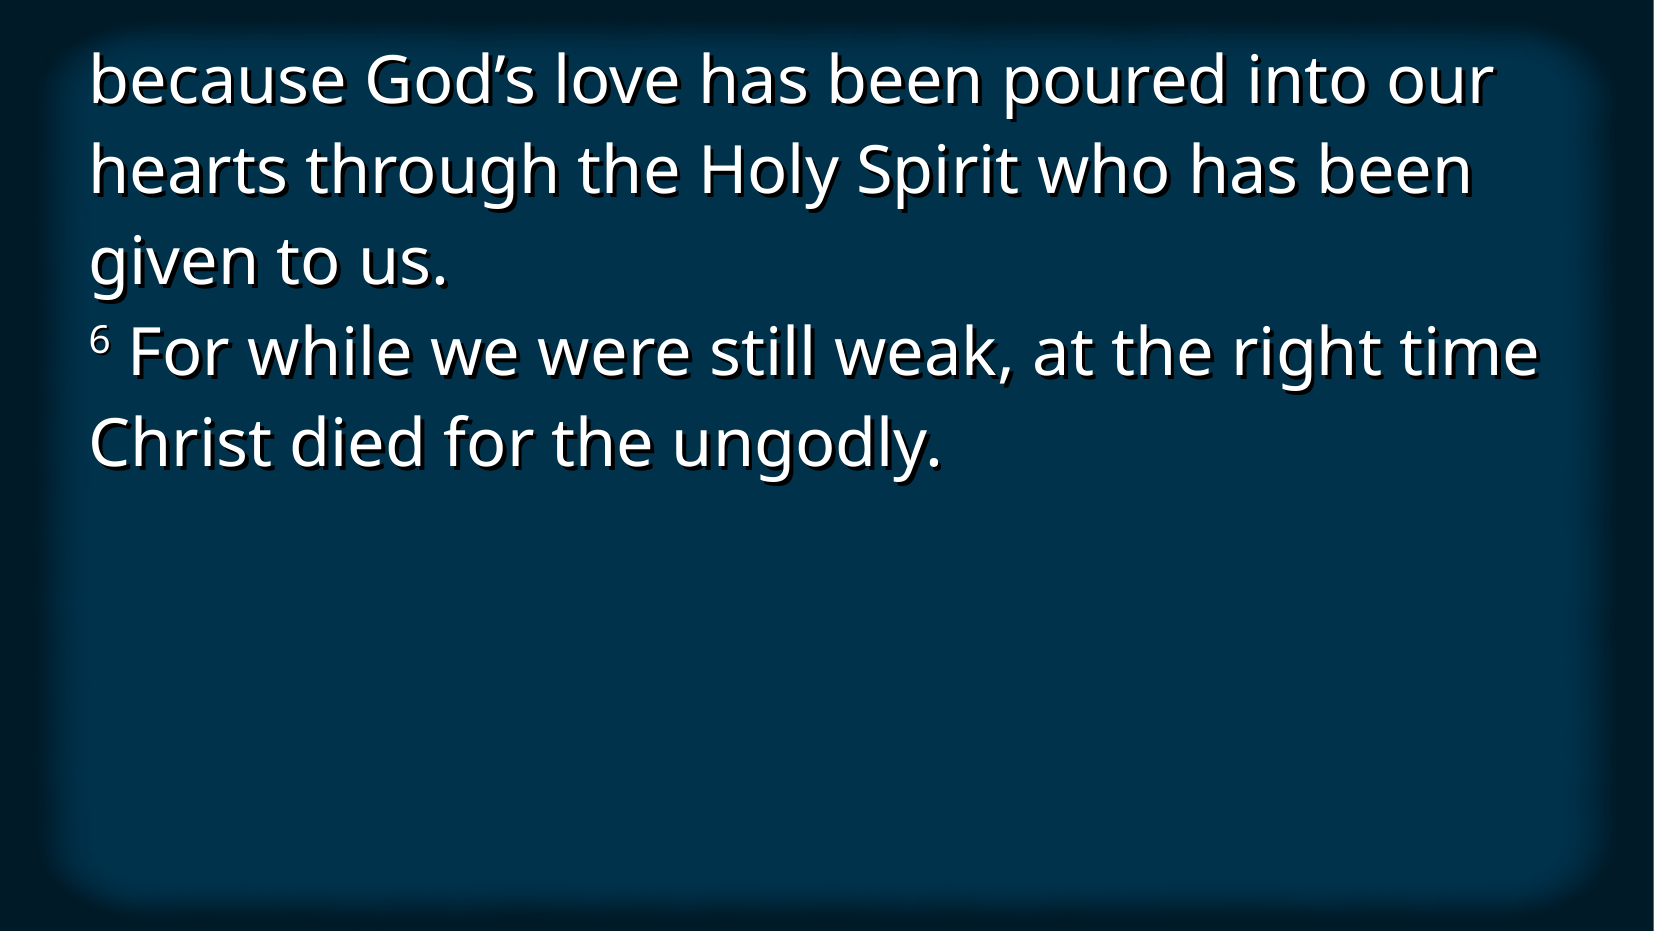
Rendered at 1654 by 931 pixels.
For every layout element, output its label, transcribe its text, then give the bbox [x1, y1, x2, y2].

text_box because God’s love has been poured into our hearts through the Holy Spirit who has been given to us. 6 For while we were still weak, at the right time Christ died for the ungodly. [73, 24, 1574, 484]
picture [0, 0, 1654, 931]
